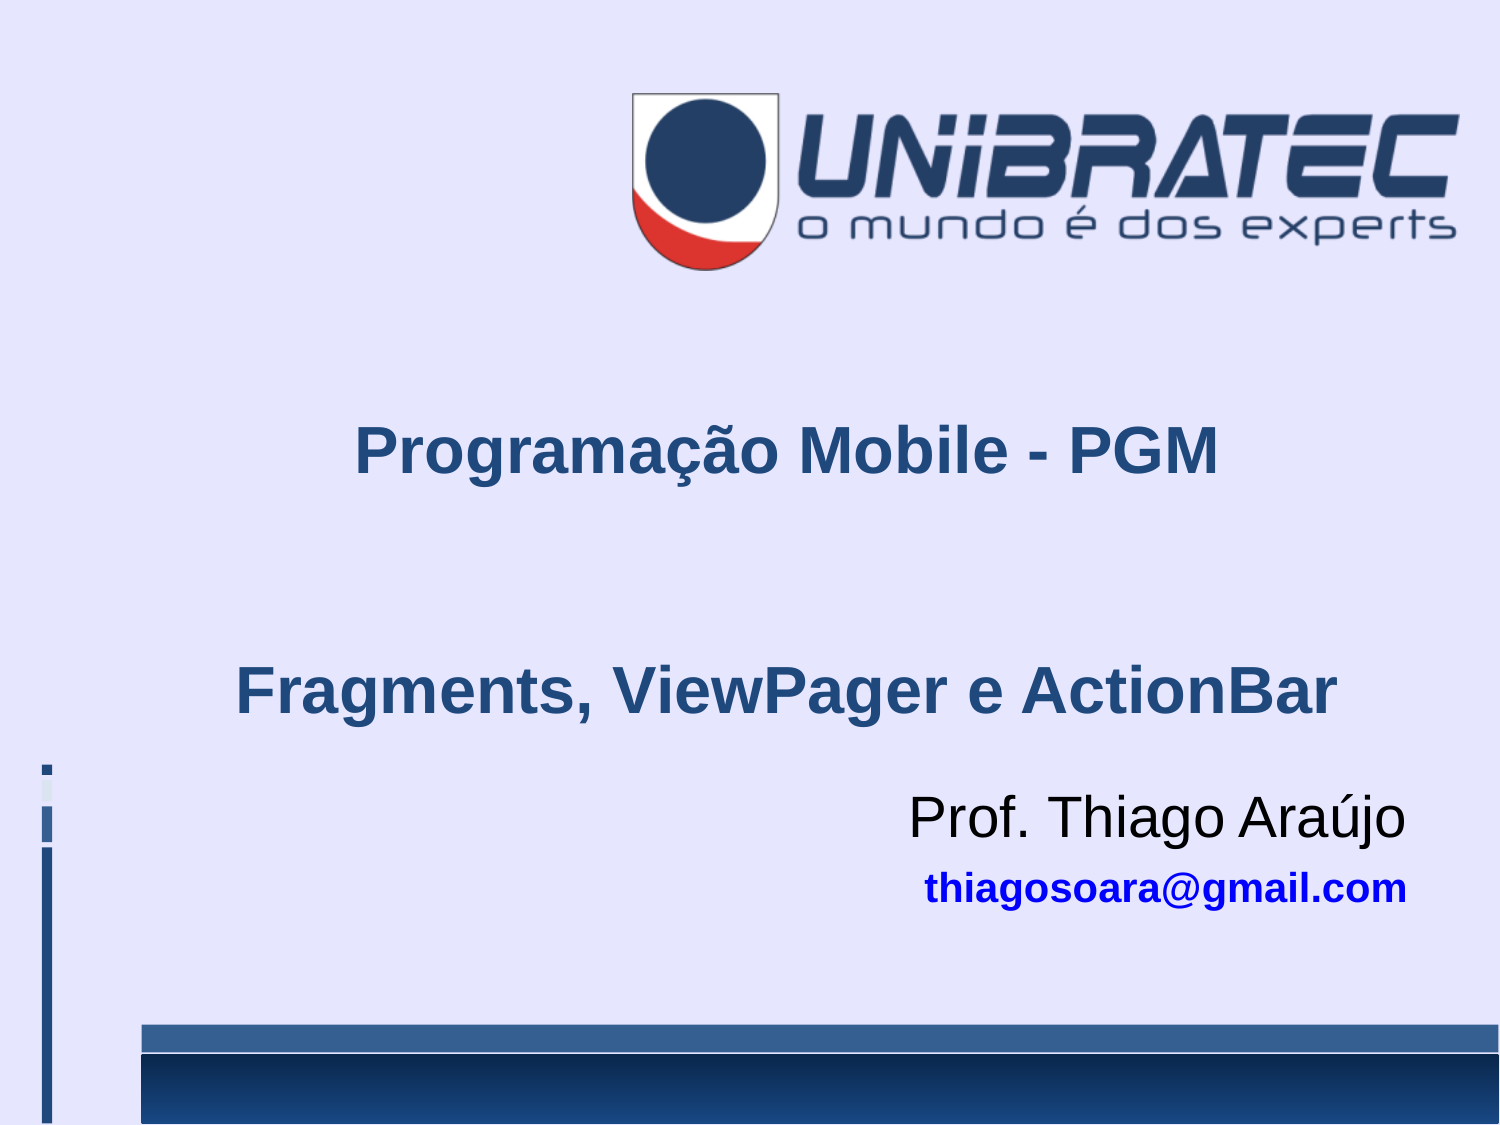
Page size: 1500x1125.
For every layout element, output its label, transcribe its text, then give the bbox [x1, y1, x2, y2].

text_box Prof. Thiago Araújo thiagosoara@gmail.com [147, 763, 1423, 936]
picture [632, 93, 1460, 271]
text_box Programação Mobile - PGM Fragments, ViewPager e ActionBar [149, 302, 1425, 734]
